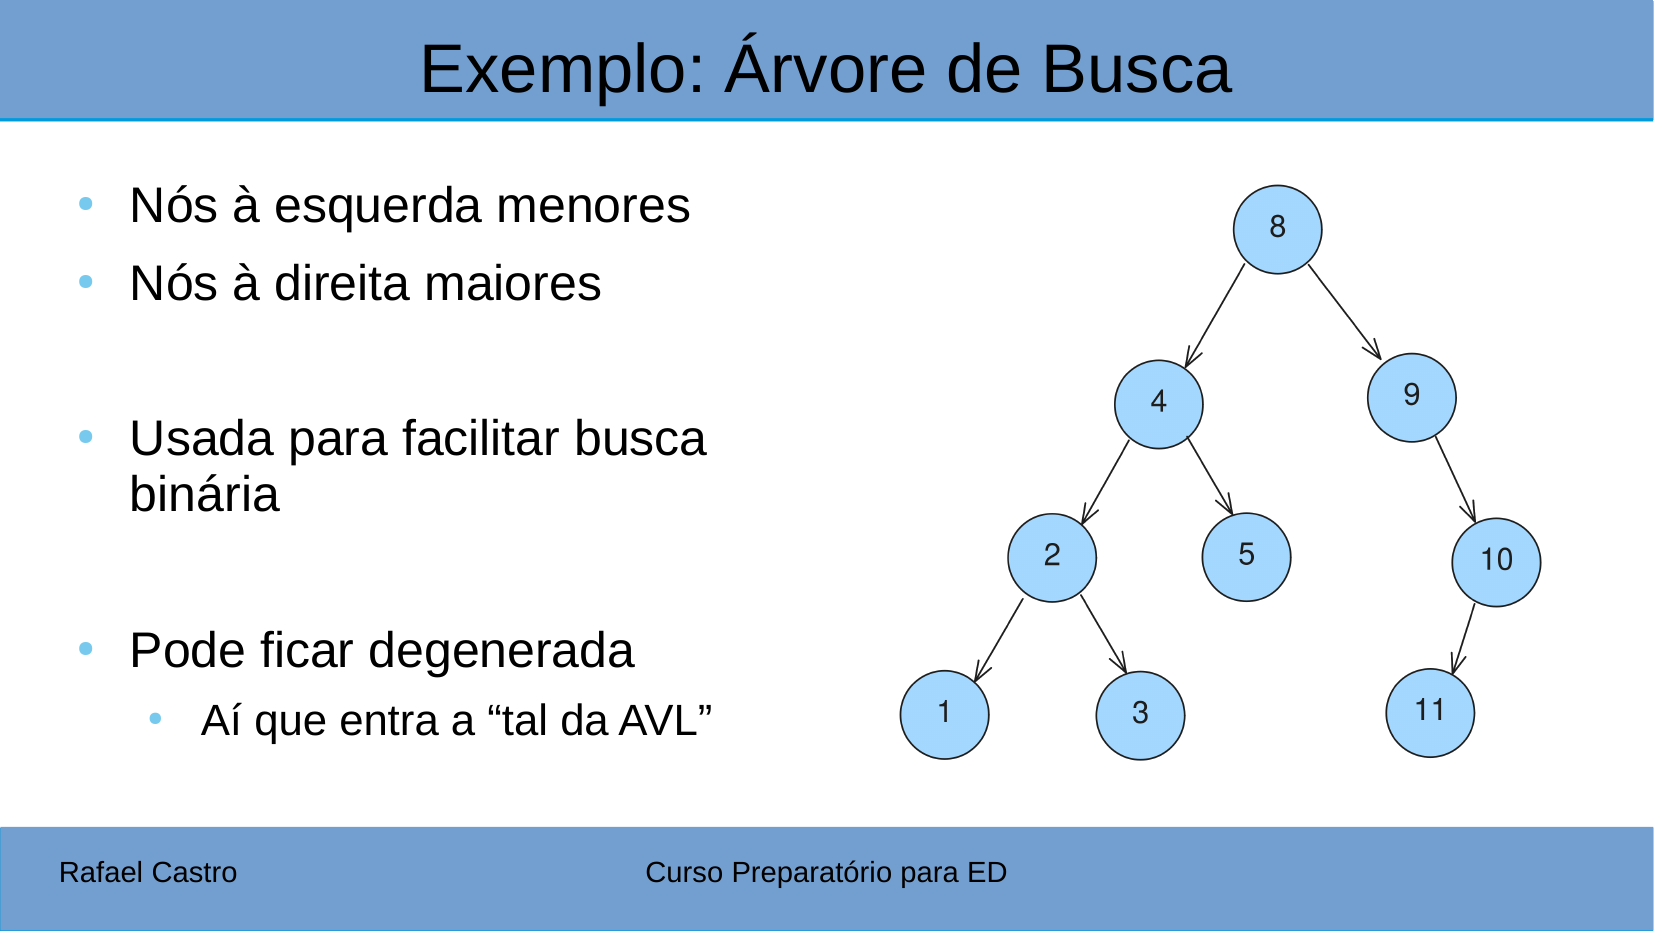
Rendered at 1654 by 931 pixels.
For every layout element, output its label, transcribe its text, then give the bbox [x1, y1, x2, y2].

title Exemplo: Árvore de Busca [59, 29, 1595, 108]
list Nós à esquerda menores Nós à direita maiores Usada para facilitar busca binária Pode ficar degenerada Aí que entra a “tal da AVL” [59, 177, 809, 768]
picture [892, 177, 1549, 768]
